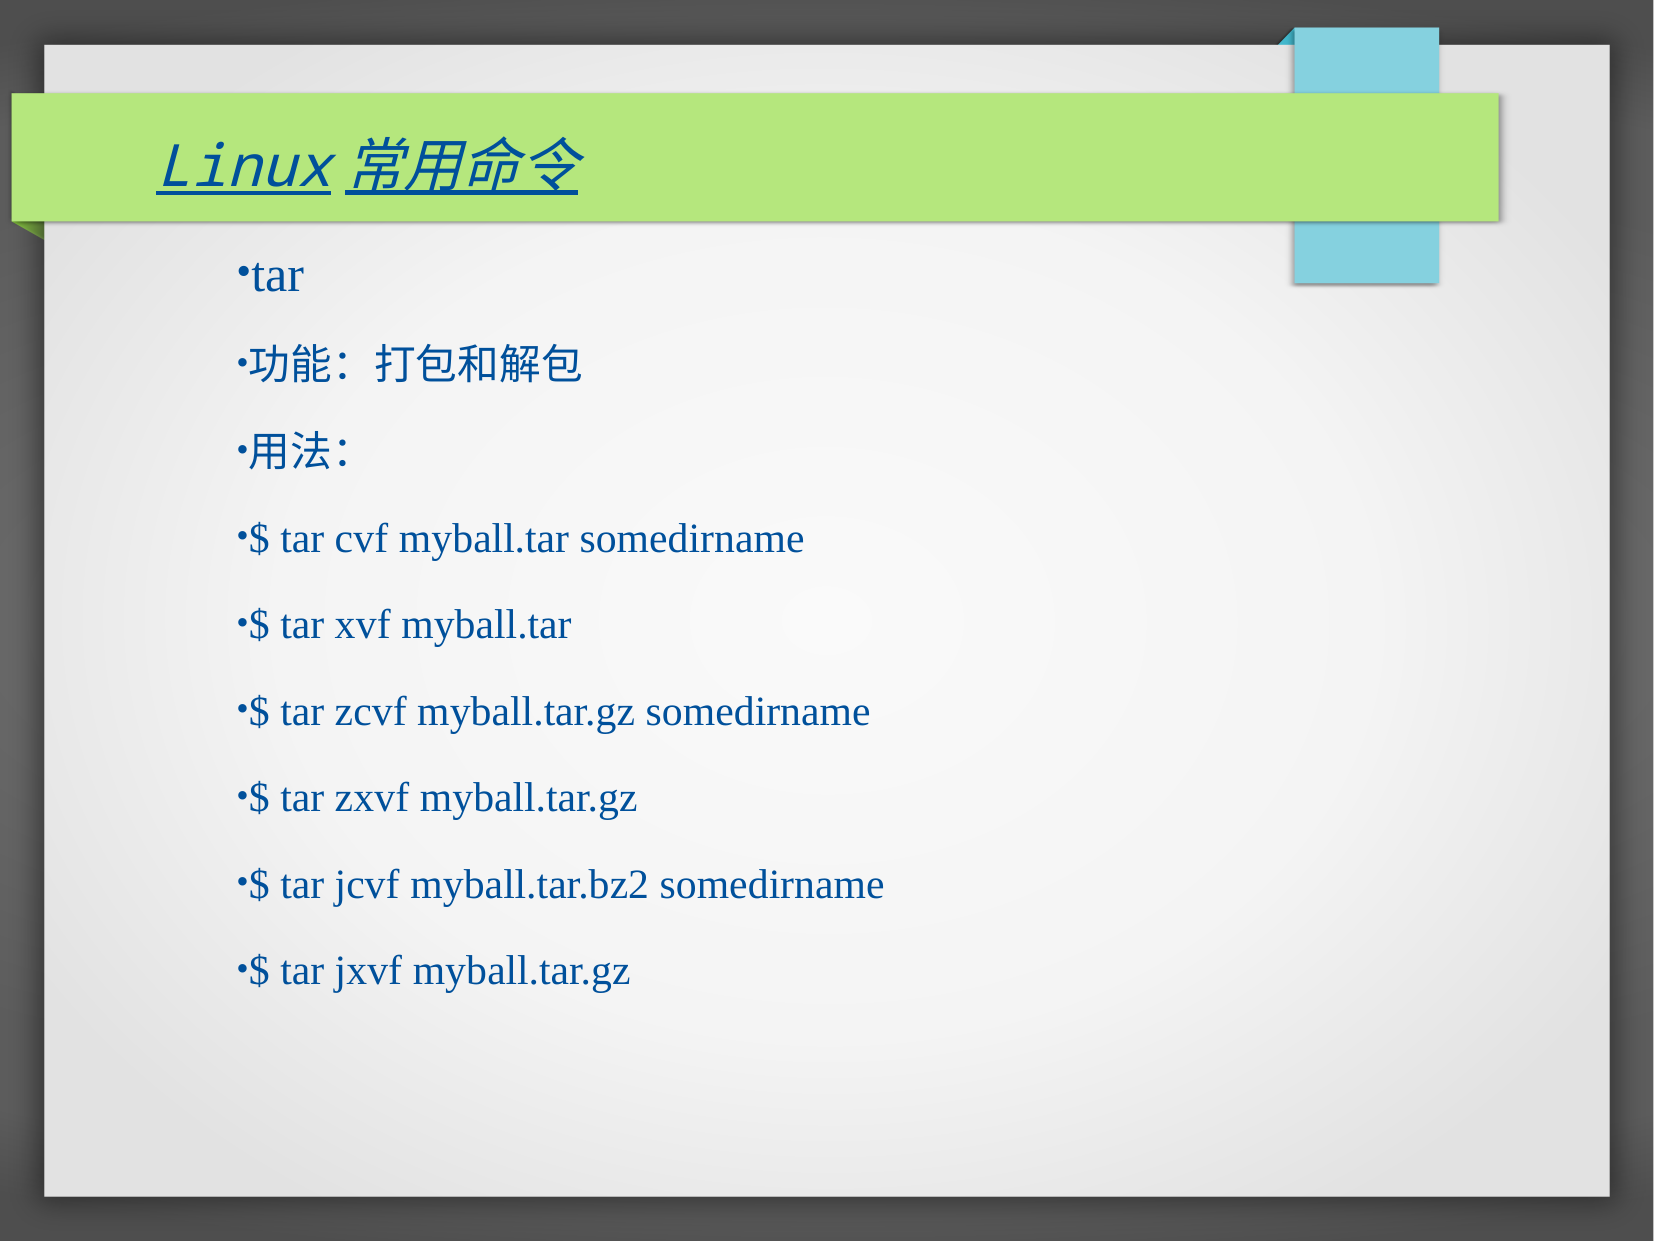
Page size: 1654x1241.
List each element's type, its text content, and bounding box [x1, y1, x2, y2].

picture [0, 0, 1654, 1241]
text_box Linux常用命令 tar 功能：打包和解包 用法： $ tar cvf myball.tar somedirname $ tar xvf myball.tar $ tar zcvf myball.tar.gz somedirname $ tar zxvf myball.tar.gz $ tar jcvf myball.tar.bz2 somedirname $ tar jxvf myball.tar.gz [71, 120, 1595, 1001]
